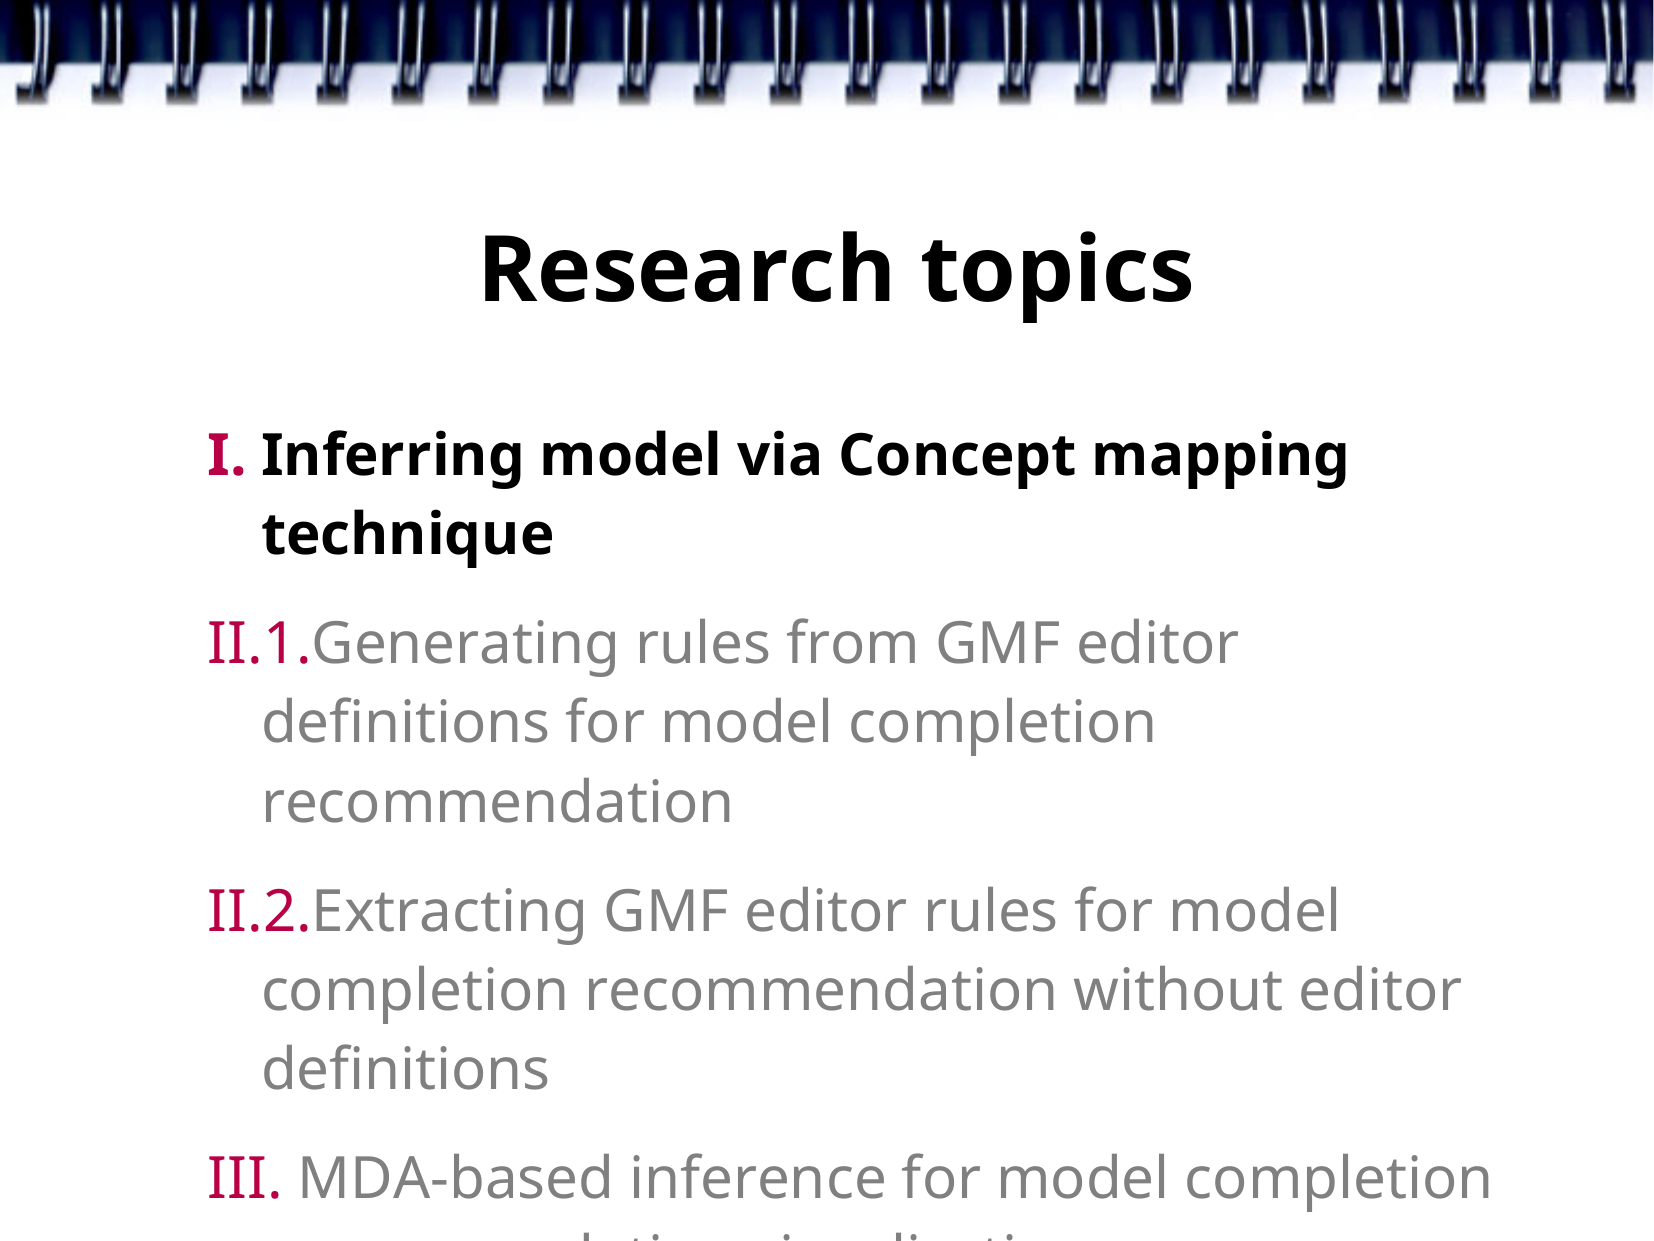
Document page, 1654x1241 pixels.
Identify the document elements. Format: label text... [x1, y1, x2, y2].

picture [0, 0, 1654, 121]
list Inferring model via Concept mapping technique Generating rules from GMF editor definitions for model completion recommendation Extracting GMF editor rules for model completion recommendation without editor definitions III. MDA-based inference for model completion recommendation visualization [190, 413, 1506, 1193]
title Research topics [139, 169, 1535, 362]
